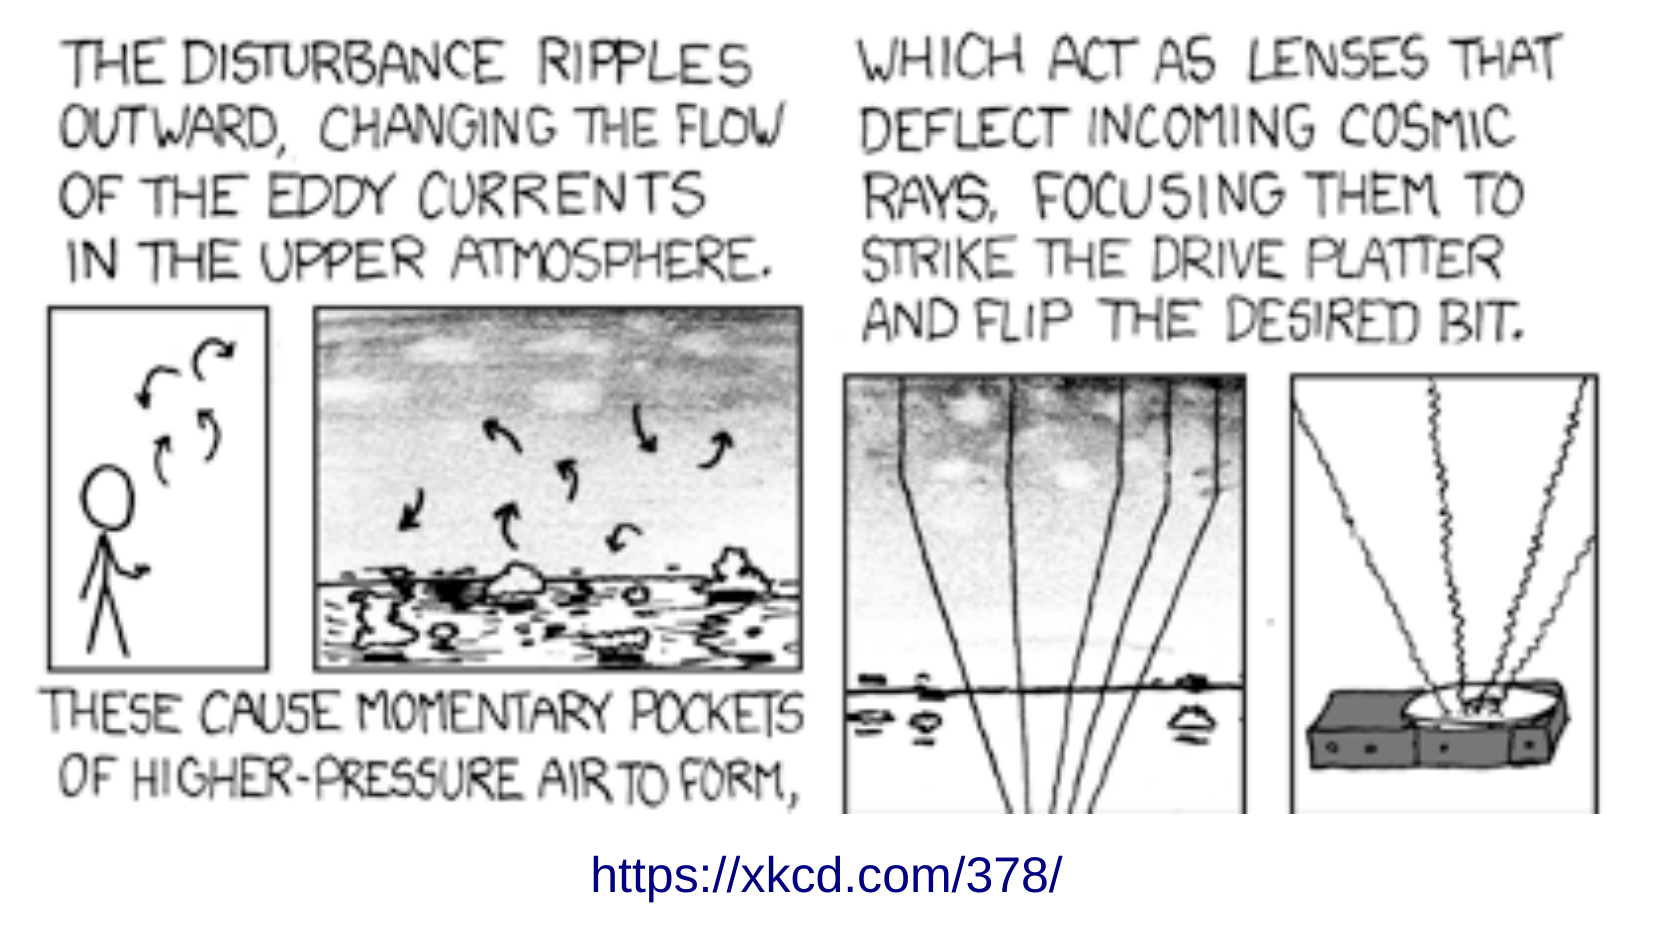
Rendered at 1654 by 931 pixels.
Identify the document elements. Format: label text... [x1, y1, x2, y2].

text_box https://xkcd.com/378/ [234, 840, 1420, 911]
picture [33, 18, 1620, 814]
